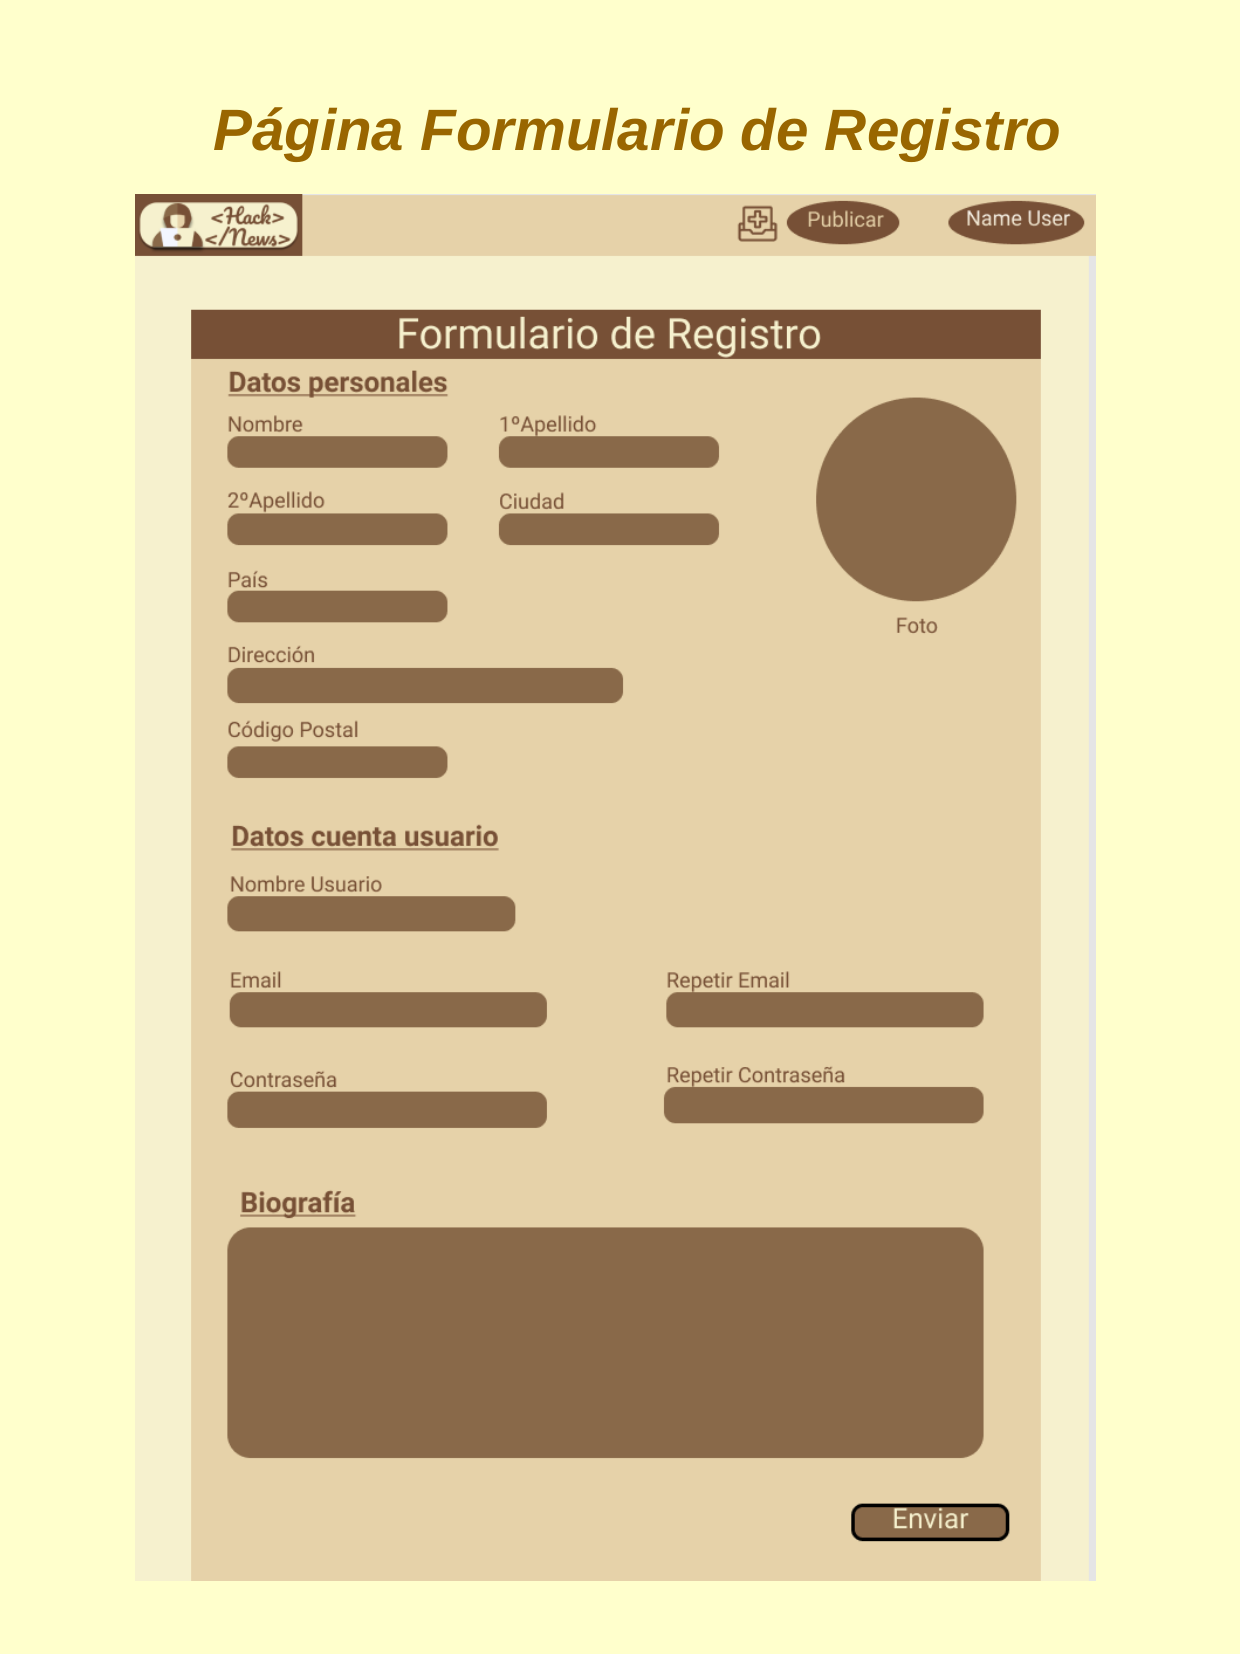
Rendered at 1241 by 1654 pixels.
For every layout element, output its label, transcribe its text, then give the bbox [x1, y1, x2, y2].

title Página Formulario de Registro [62, 65, 1179, 196]
picture [135, 194, 1096, 1581]
